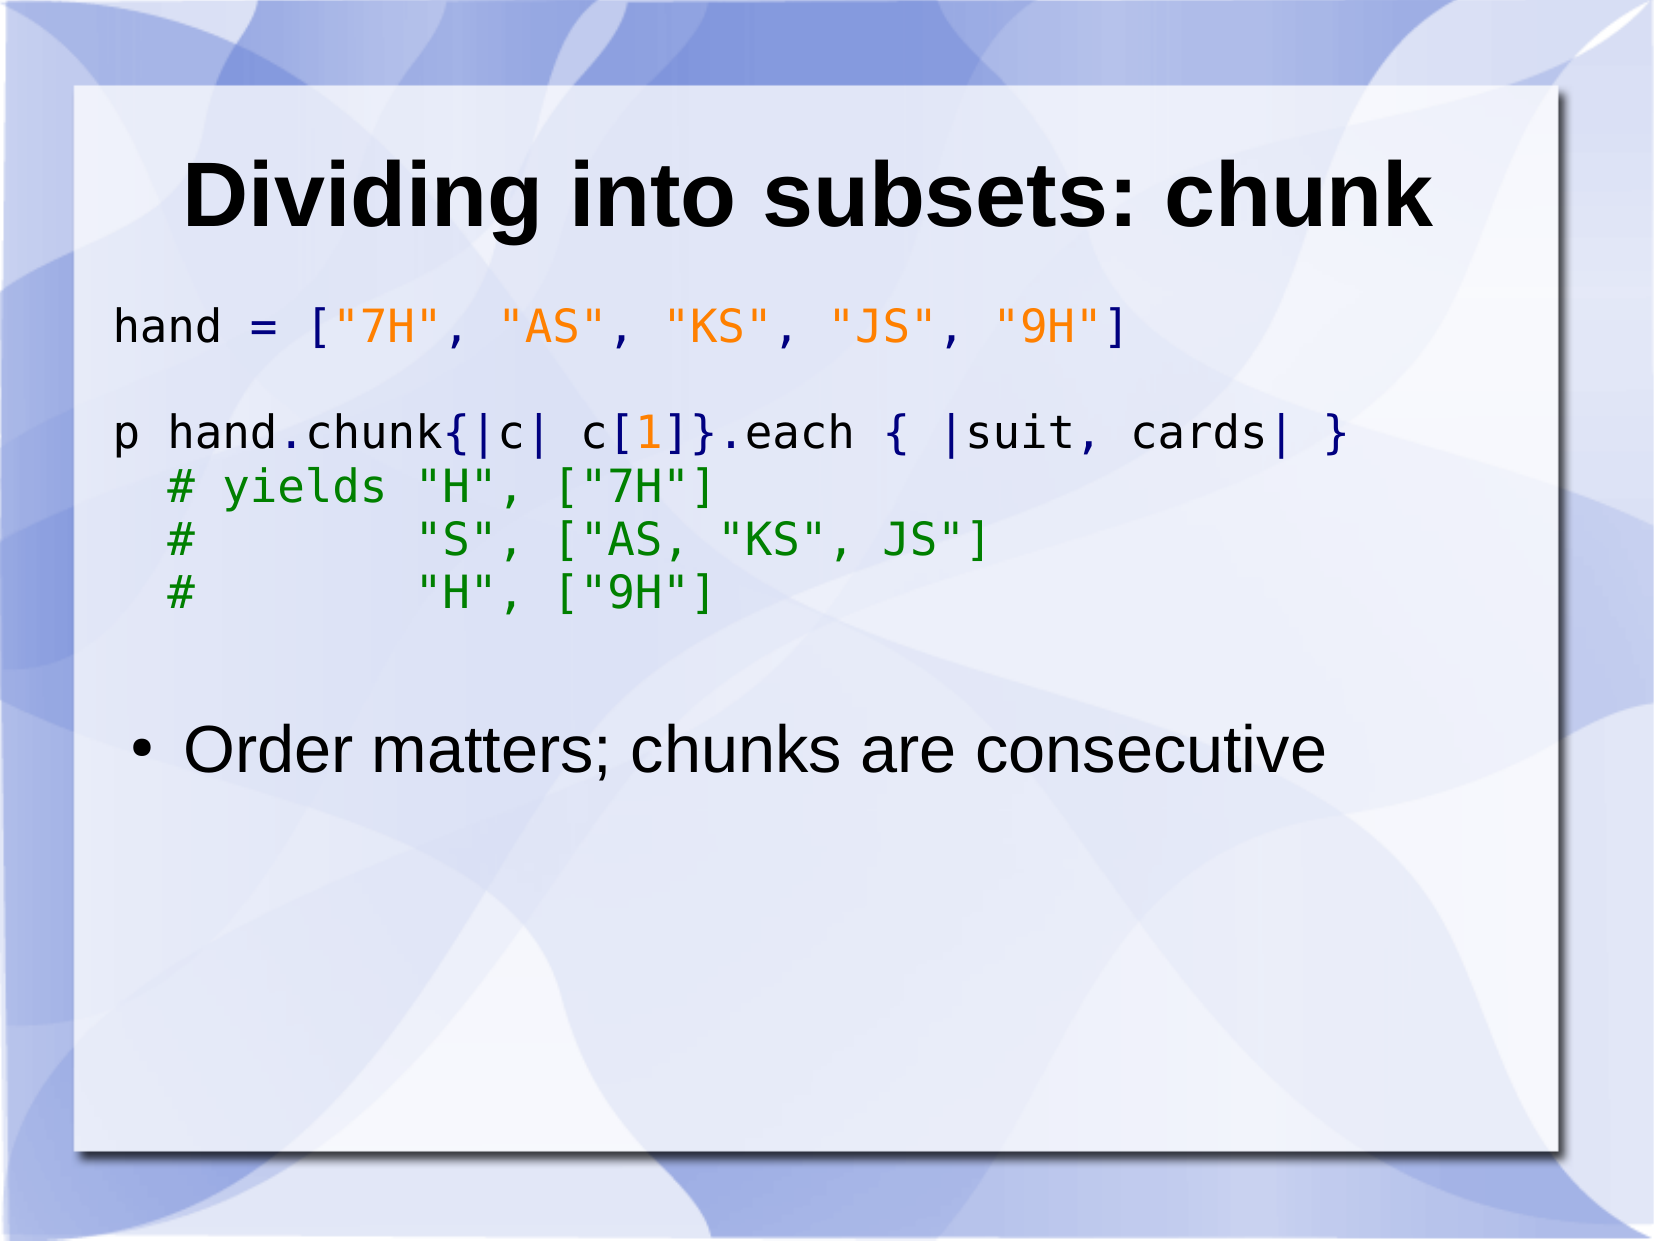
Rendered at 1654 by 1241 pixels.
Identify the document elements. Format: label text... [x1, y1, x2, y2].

title Dividing into subsets: chunk [82, 90, 1536, 298]
picture [0, 0, 1654, 1241]
text_box hand = ["7H", "AS", "KS", "JS", "9H"] p hand.chunk{|c| c[1]}.each { |suit, cards| } # yields "H", ["7H"] # "S", ["AS, "KS", JS"] # "H", ["9H"] [112, 300, 1538, 712]
list Order matters; chunks are consecutive [112, 712, 1538, 1063]
